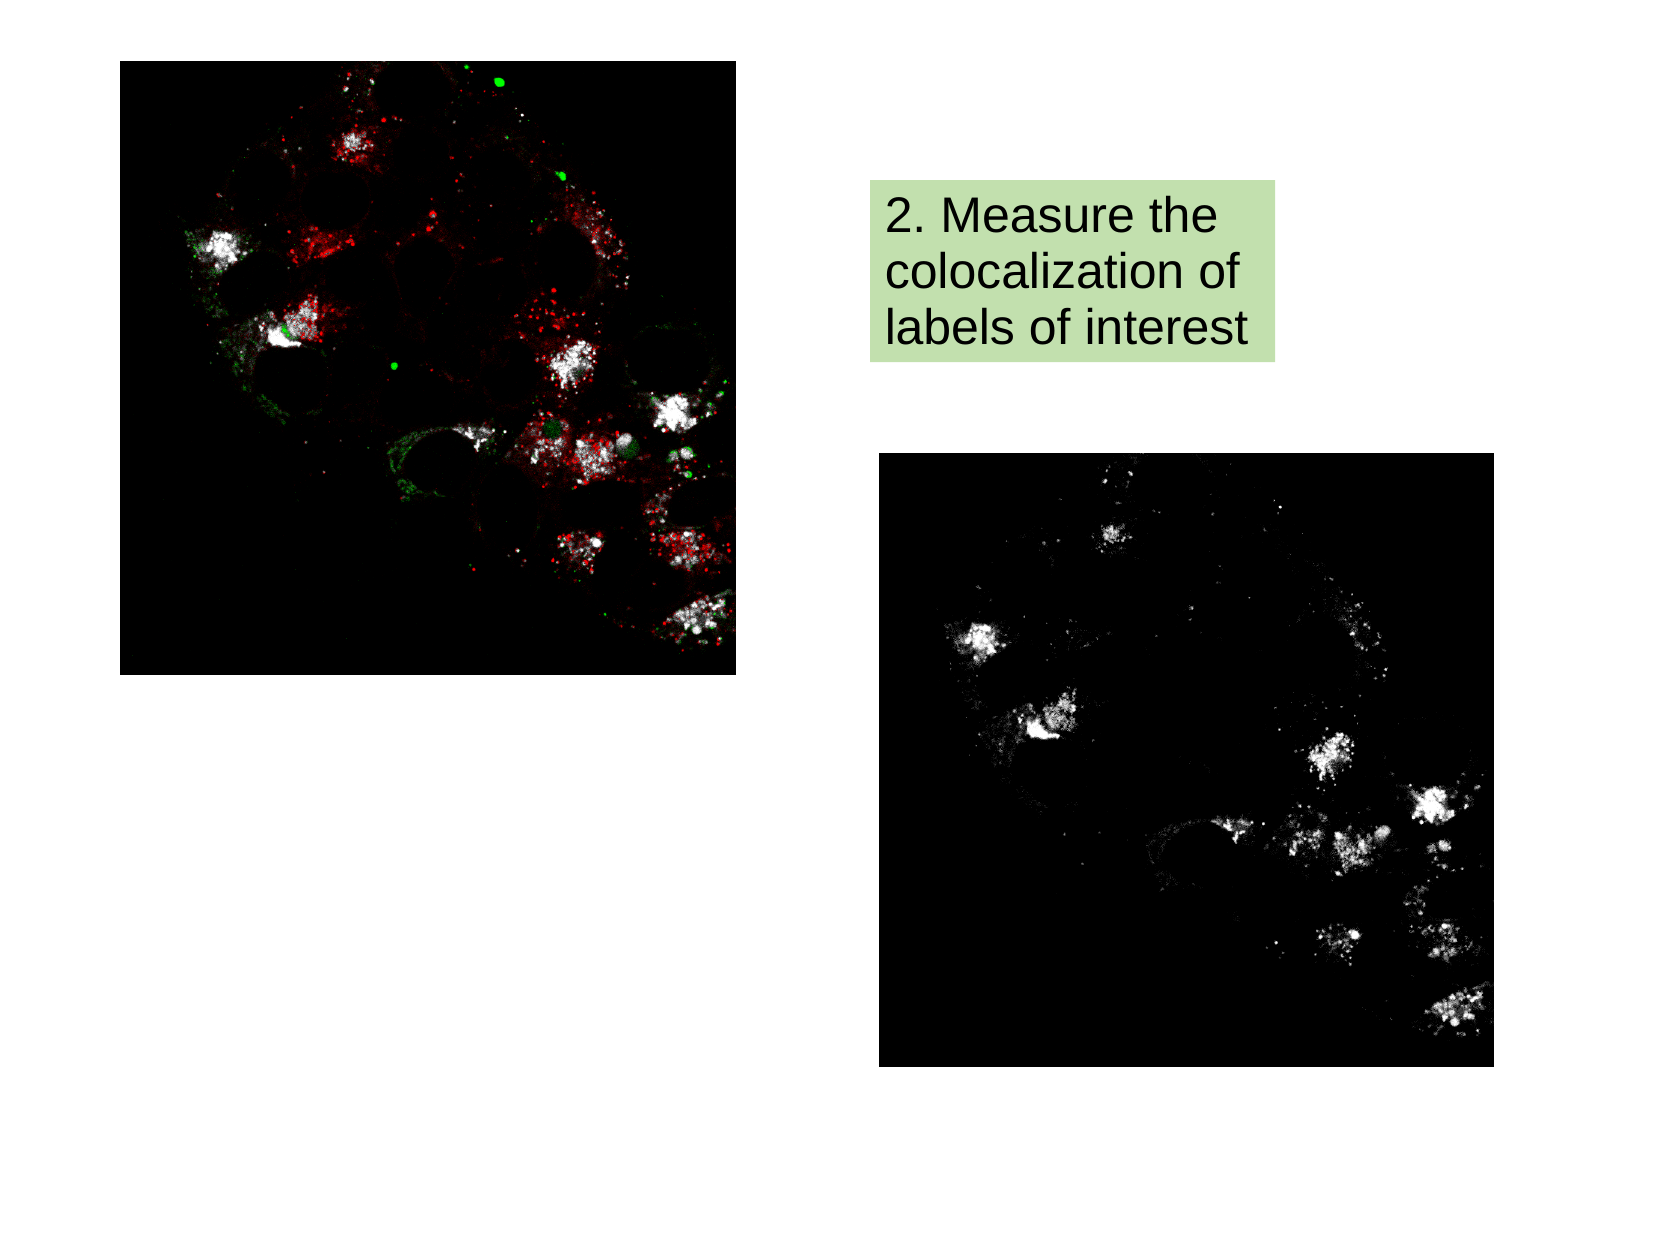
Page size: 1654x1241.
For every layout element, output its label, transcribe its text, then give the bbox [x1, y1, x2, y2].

text_box 2. Measure the colocalization of labels of interest [870, 180, 1276, 345]
picture [120, 61, 736, 676]
picture [879, 453, 1494, 1067]
